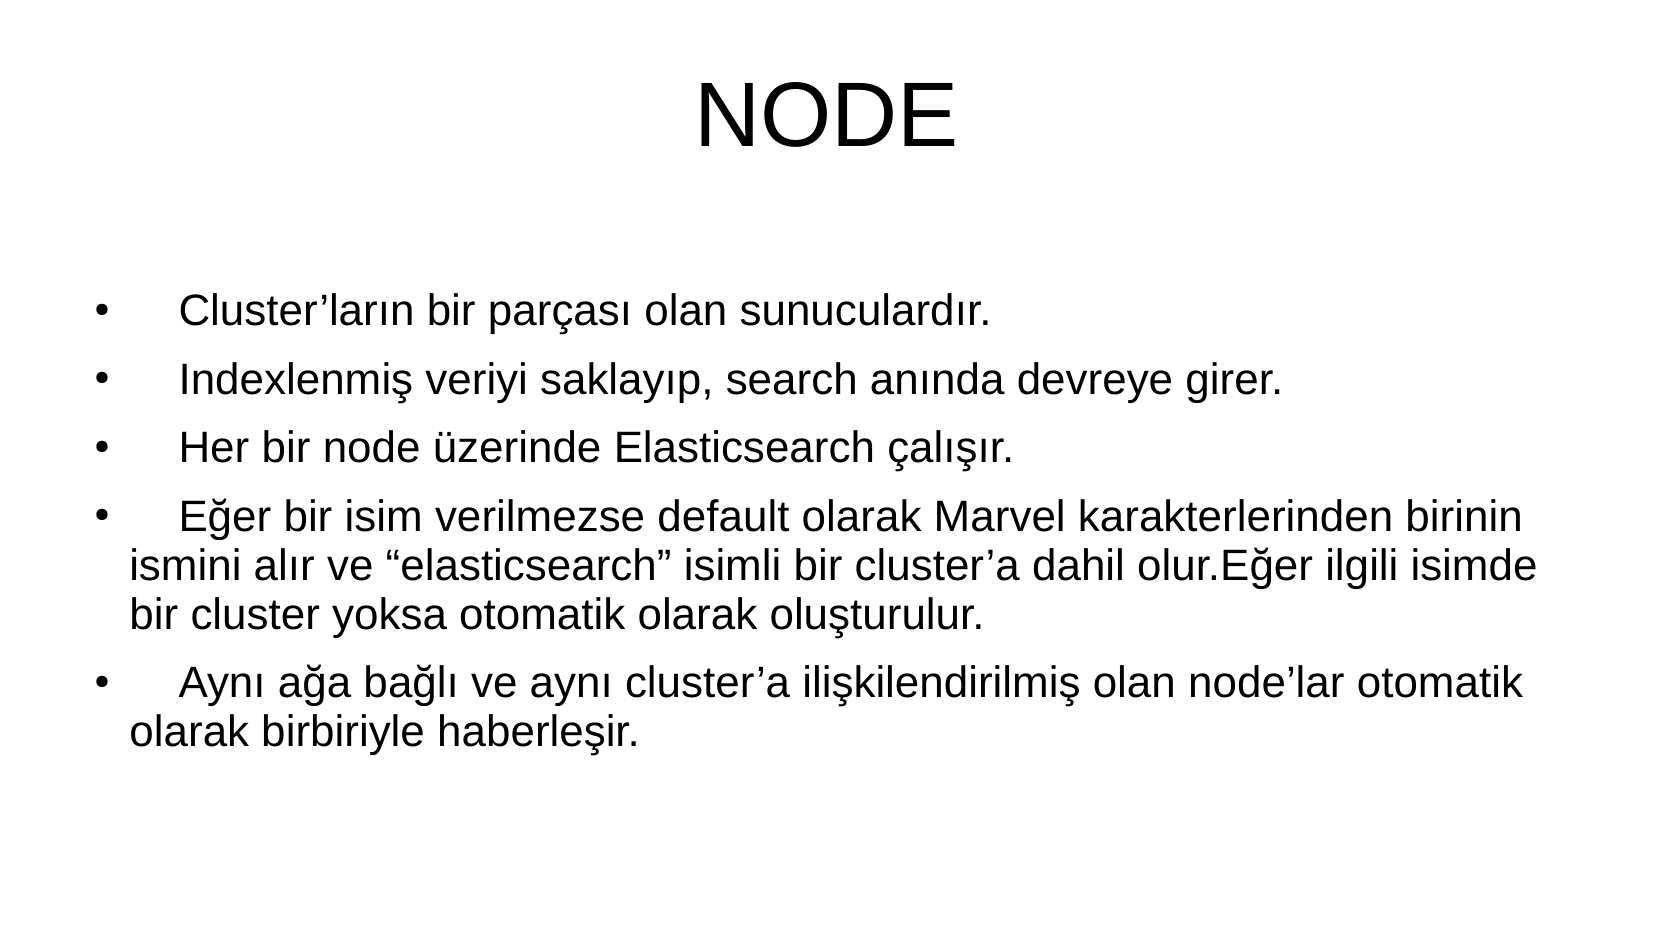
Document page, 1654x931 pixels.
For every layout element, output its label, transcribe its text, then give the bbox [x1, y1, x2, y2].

title NODE [82, 37, 1571, 193]
list Cluster’ların bir parçası olan sunuculardır. Indexlenmiş veriyi saklayıp, search anında devreye girer. Her bir node üzerinde Elasticsearch çalışır. Eğer bir isim verilmezse default olarak Marvel karakterlerinden birinin ismini alır ve “elasticsearch” isimli bir cluster’a dahil olur.Eğer ilgili isimde bir cluster yoksa otomatik olarak oluşturulur. Aynı ağa bağlı ve aynı cluster’a ilişkilendirilmiş olan node’lar otomatik olarak birbiriyle haberleşir. [82, 217, 1571, 758]
